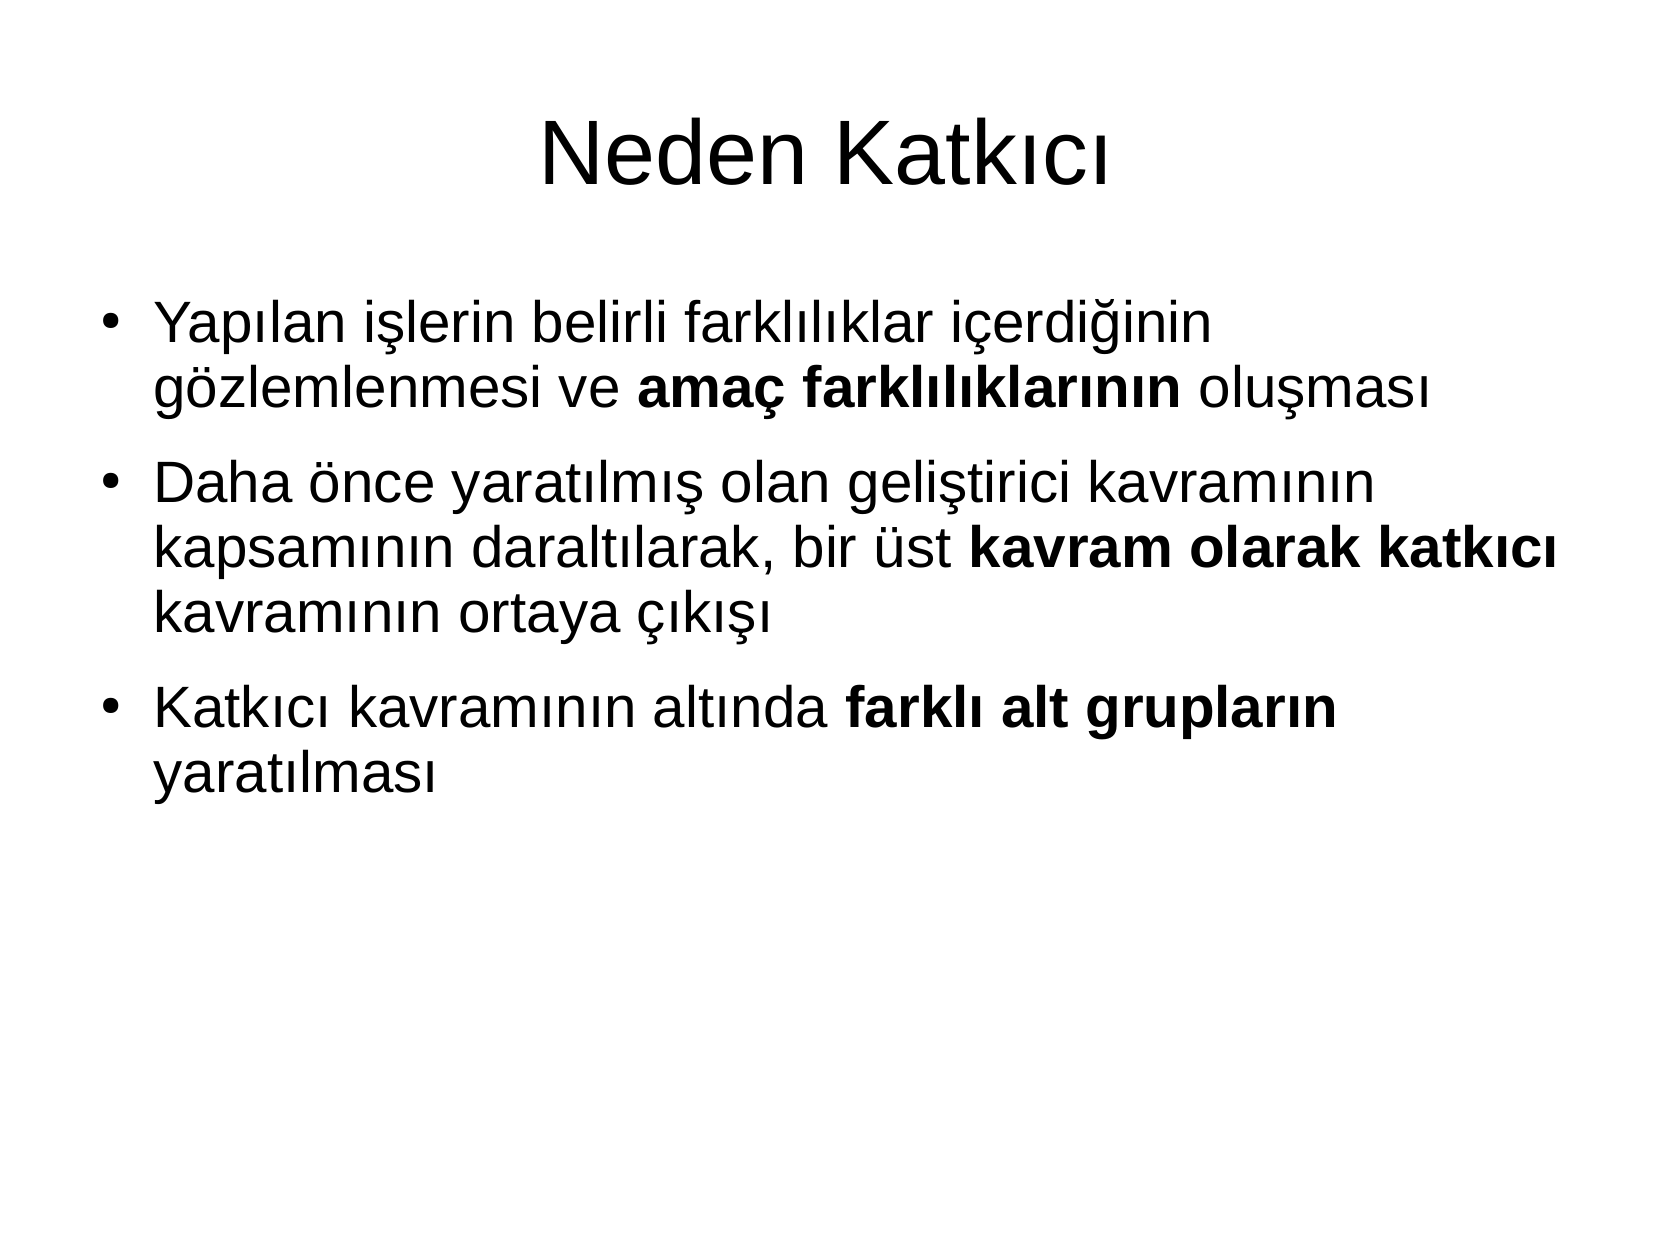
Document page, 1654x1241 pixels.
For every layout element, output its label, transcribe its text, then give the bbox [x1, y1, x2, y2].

title Neden Katkıcı [82, 49, 1571, 257]
list Yapılan işlerin belirli farklılıklar içerdiğinin gözlemlenmesi ve amaç farklılıklarının oluşması Daha önce yaratılmış olan geliştirici kavramının kapsamının daraltılarak, bir üst kavram olarak katkıcı kavramının ortaya çıkışı Katkıcı kavramının altında farklı alt grupların yaratılması [82, 290, 1571, 1109]
